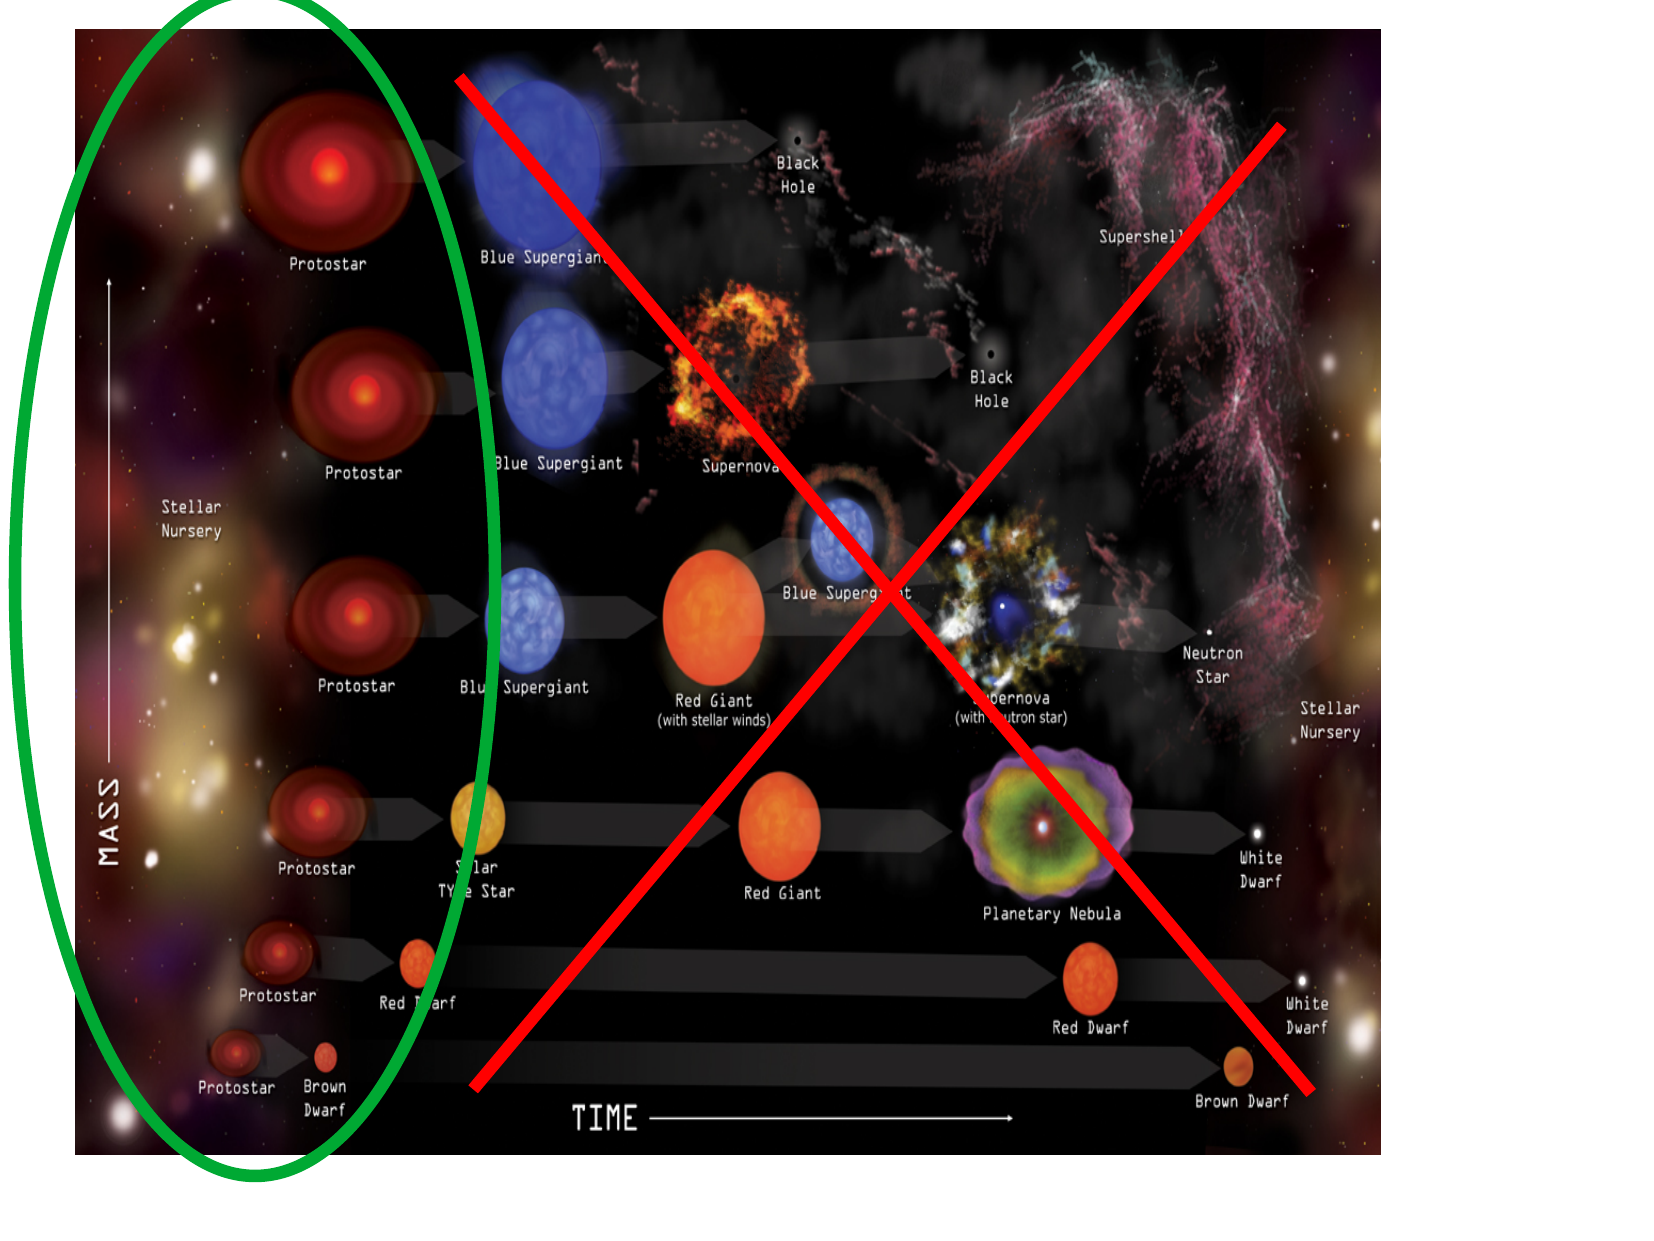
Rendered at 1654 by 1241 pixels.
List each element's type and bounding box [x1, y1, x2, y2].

picture [330, 29, 1381, 1156]
picture [75, 29, 160, 170]
picture [75, 996, 181, 1156]
picture [75, 29, 488, 1156]
